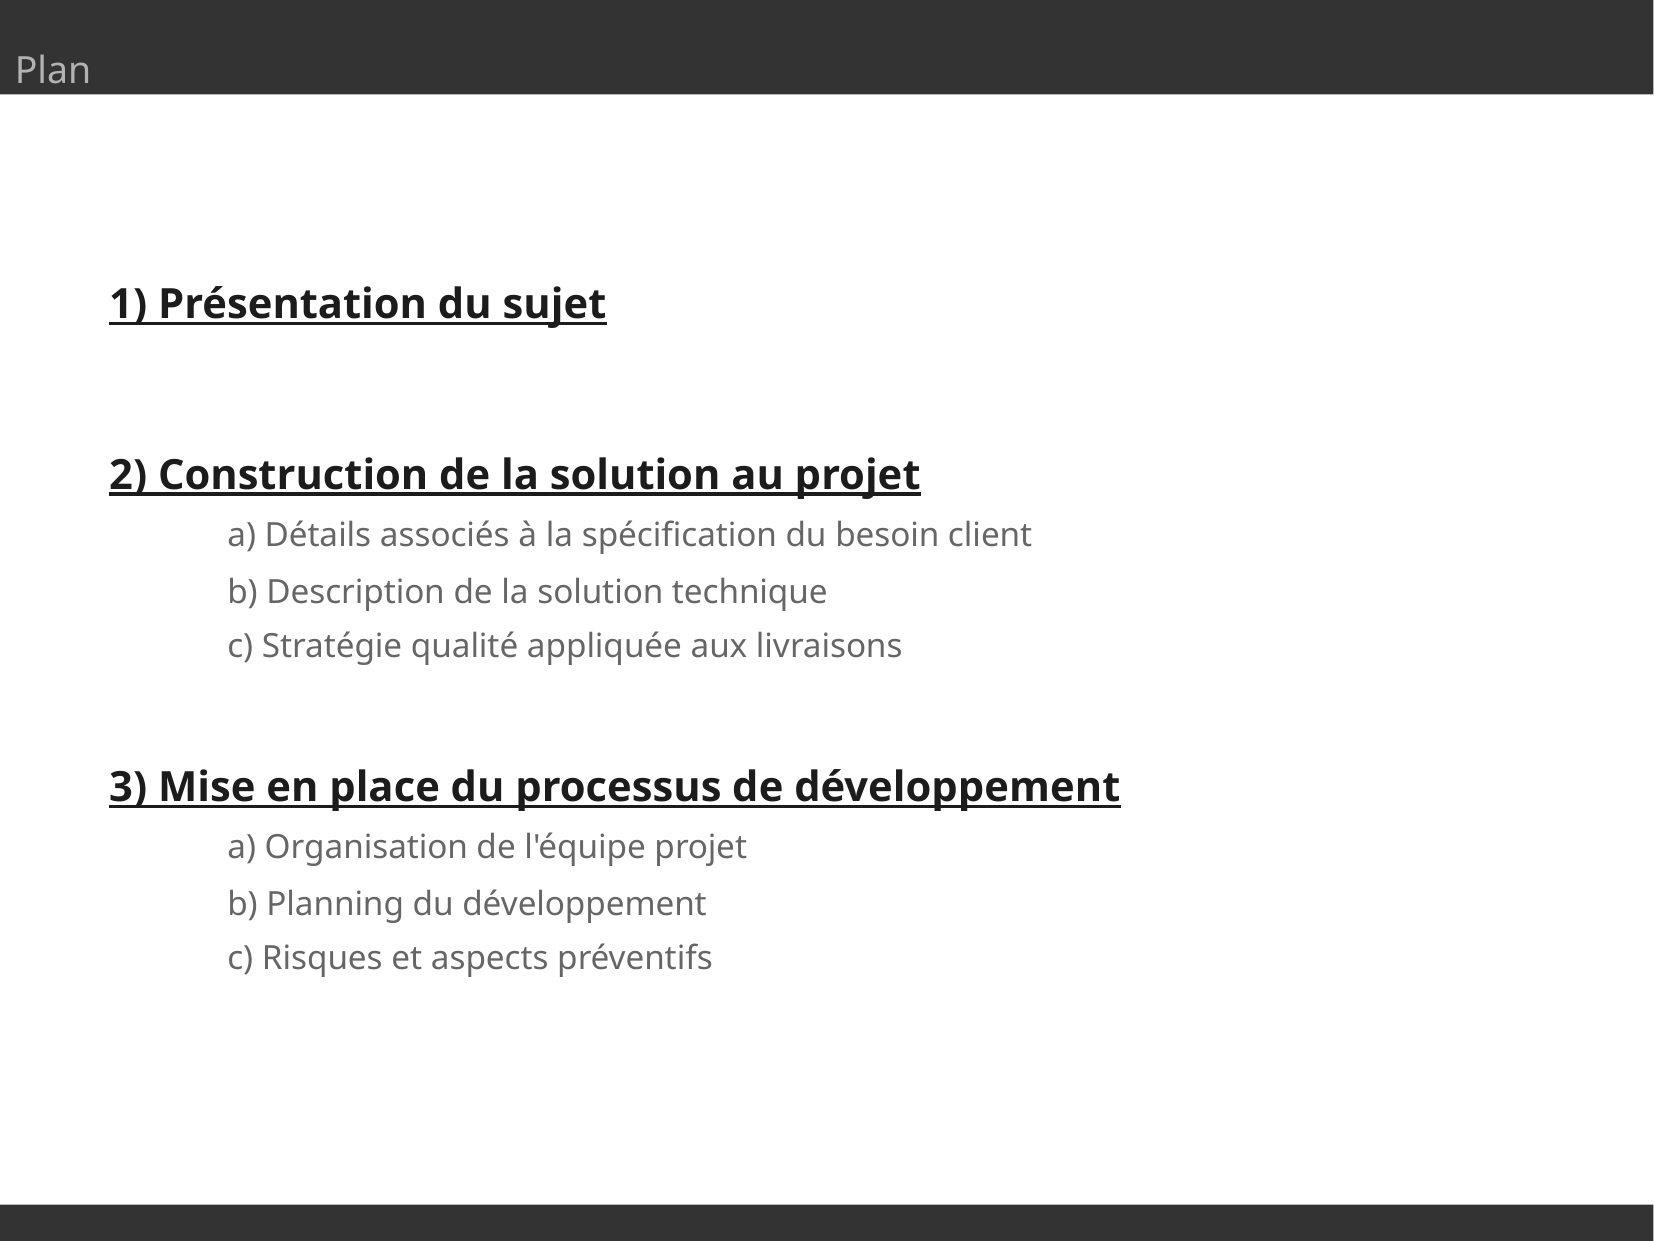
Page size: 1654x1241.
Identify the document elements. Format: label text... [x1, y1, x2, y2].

text_box b) Planning du développement [212, 872, 1300, 926]
text_box b) Description de la solution technique [212, 560, 1300, 614]
text_box a) Détails associés à la spécification du besoin client [212, 503, 1300, 557]
text_box [0, 1204, 1654, 1241]
text_box 2) Construction de la solution au projet [94, 437, 1300, 501]
text_box 3) Mise en place du processus de développement [94, 749, 1300, 814]
text_box [0, 0, 1654, 95]
text_box Plan [0, 35, 650, 95]
text_box c) Stratégie qualité appliquée aux livraisons [212, 614, 1300, 668]
text_box c) Risques et aspects préventifs [212, 926, 1300, 981]
text_box a) Organisation de l'équipe projet [212, 815, 1300, 870]
text_box 1) Présentation du sujet [94, 266, 1300, 331]
